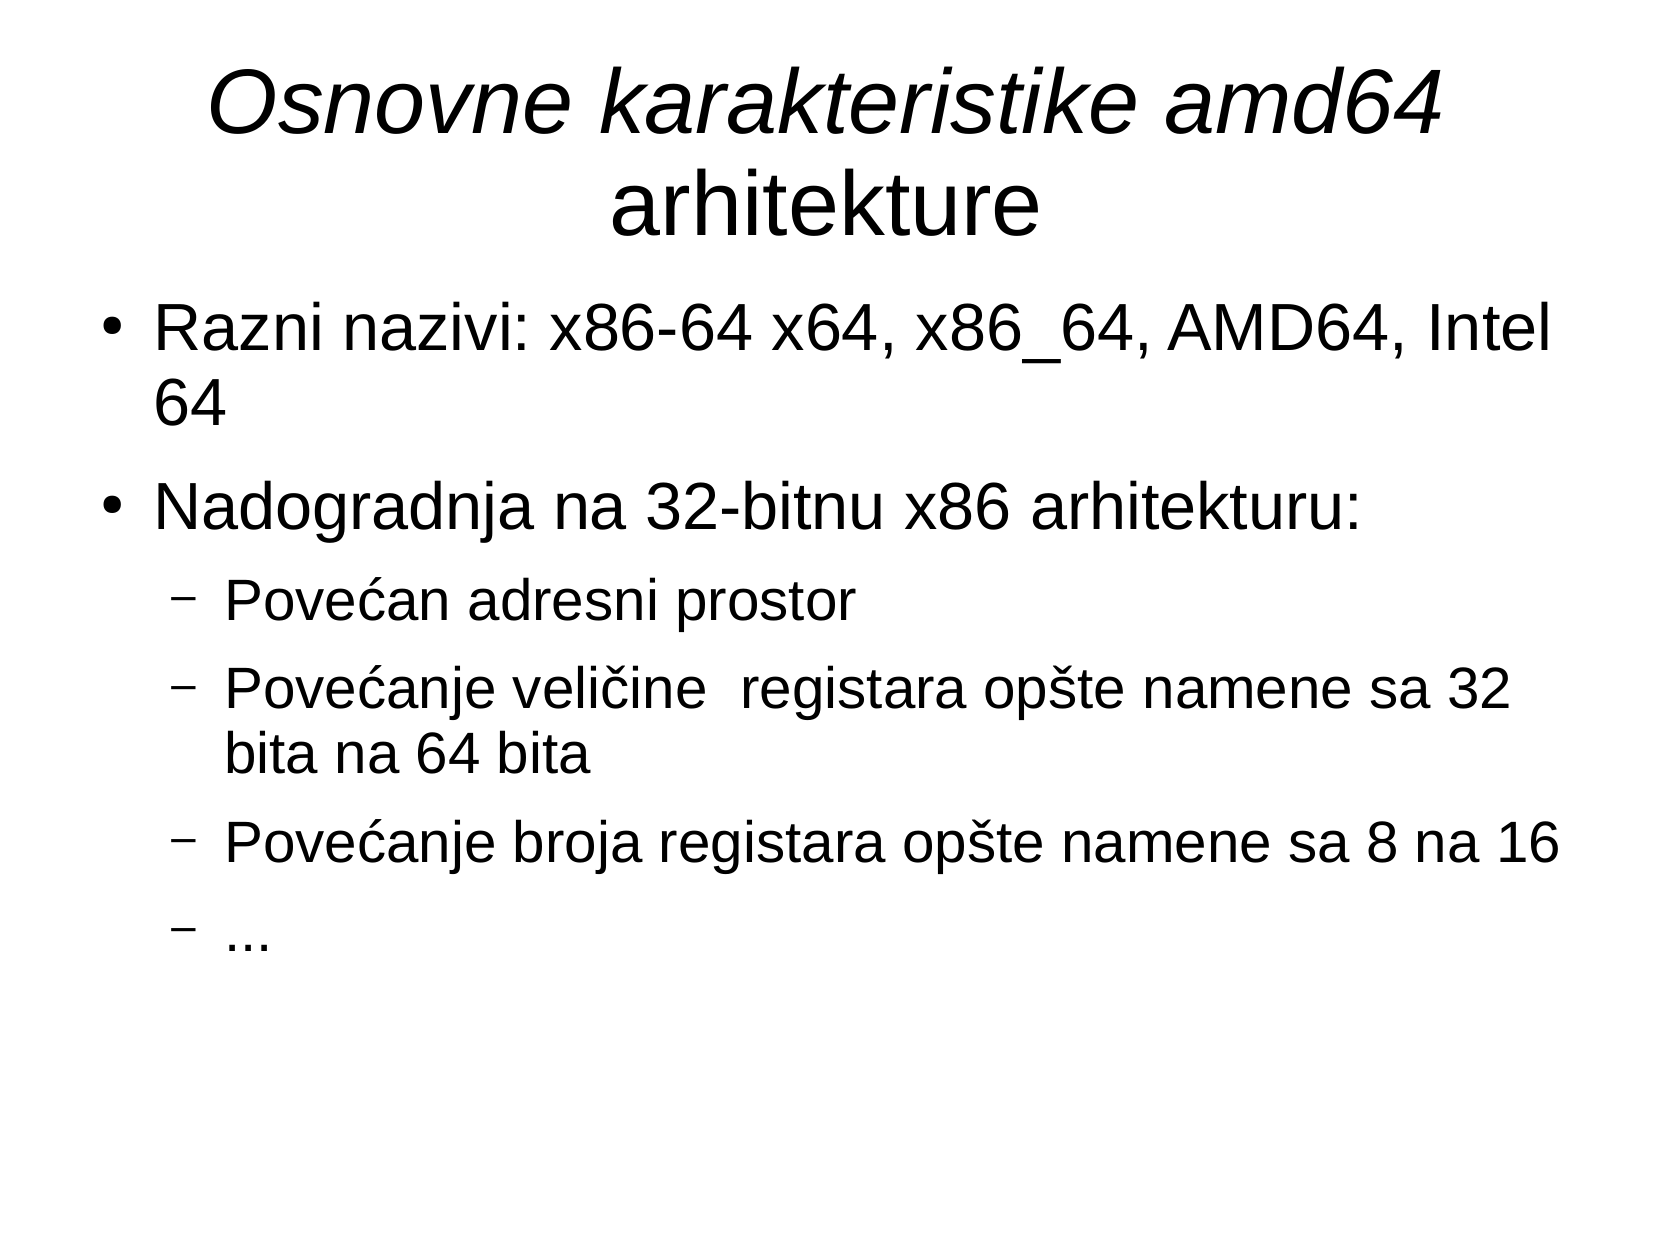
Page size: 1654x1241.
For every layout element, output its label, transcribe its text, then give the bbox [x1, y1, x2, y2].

title Osnovne karakteristike amd64 arhitekture [82, 49, 1571, 257]
list Razni nazivi: x86-64 x64, x86_64, AMD64, Intel 64 Nadogradnja na 32-bitnu x86 arhitekturu: Povećan adresni prostor Povećanje veličine registara opšte namene sa 32 bita na 64 bita Povećanje broja registara opšte namene sa 8 na 16 ... [82, 290, 1571, 1010]
